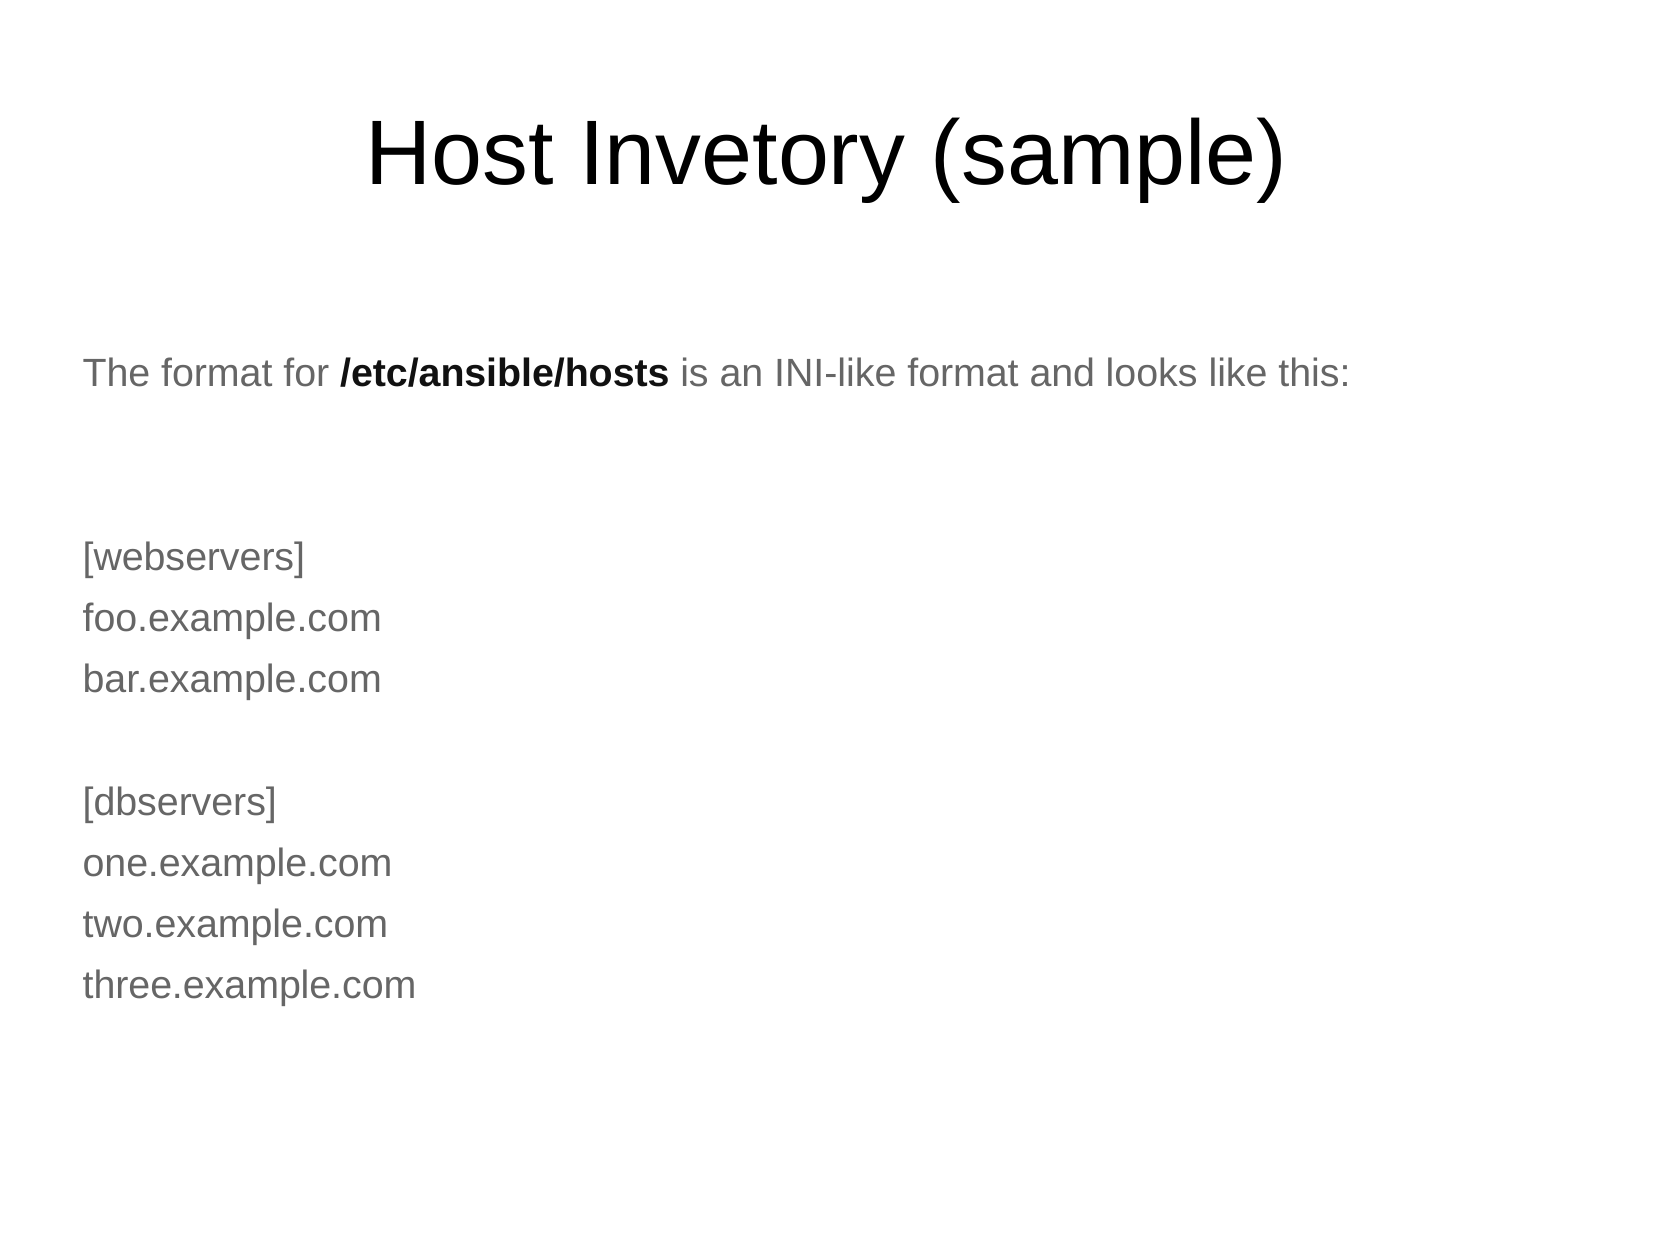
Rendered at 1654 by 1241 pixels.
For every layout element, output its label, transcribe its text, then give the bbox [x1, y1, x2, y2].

list The format for /etc/ansible/hosts is an INI-like format and looks like this: [webservers] foo.example.com bar.example.com [dbservers] one.example.com two.example.com three.example.com [82, 290, 1571, 1010]
title Host Invetory (sample) [82, 49, 1571, 257]
